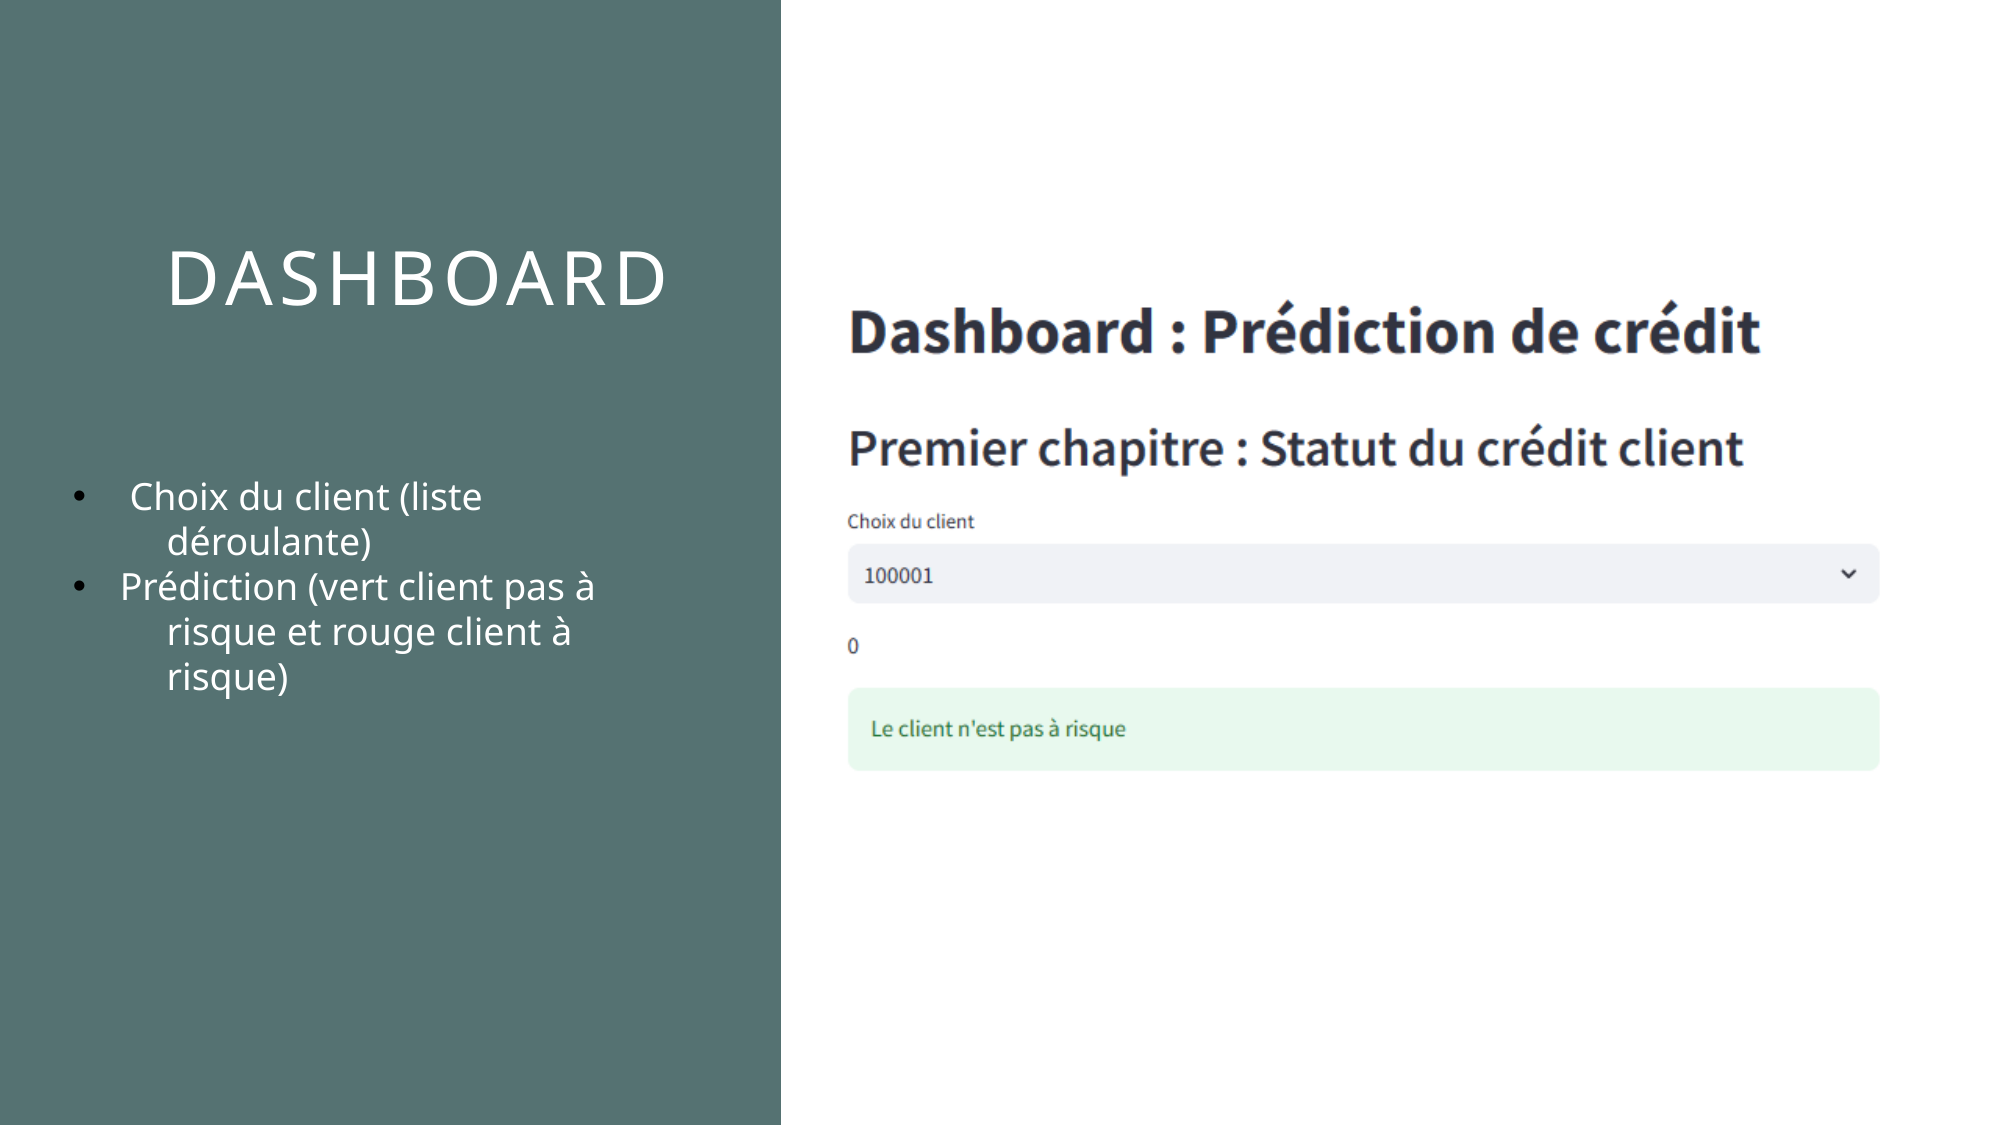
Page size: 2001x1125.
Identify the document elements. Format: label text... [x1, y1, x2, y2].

text_box [0, 0, 2000, 1125]
text_box Choix du client (liste déroulante) Prédiction (vert client pas à risque et rouge client à risque) [57, 465, 660, 663]
picture [814, 264, 1919, 794]
title Dashboard [141, 112, 694, 329]
